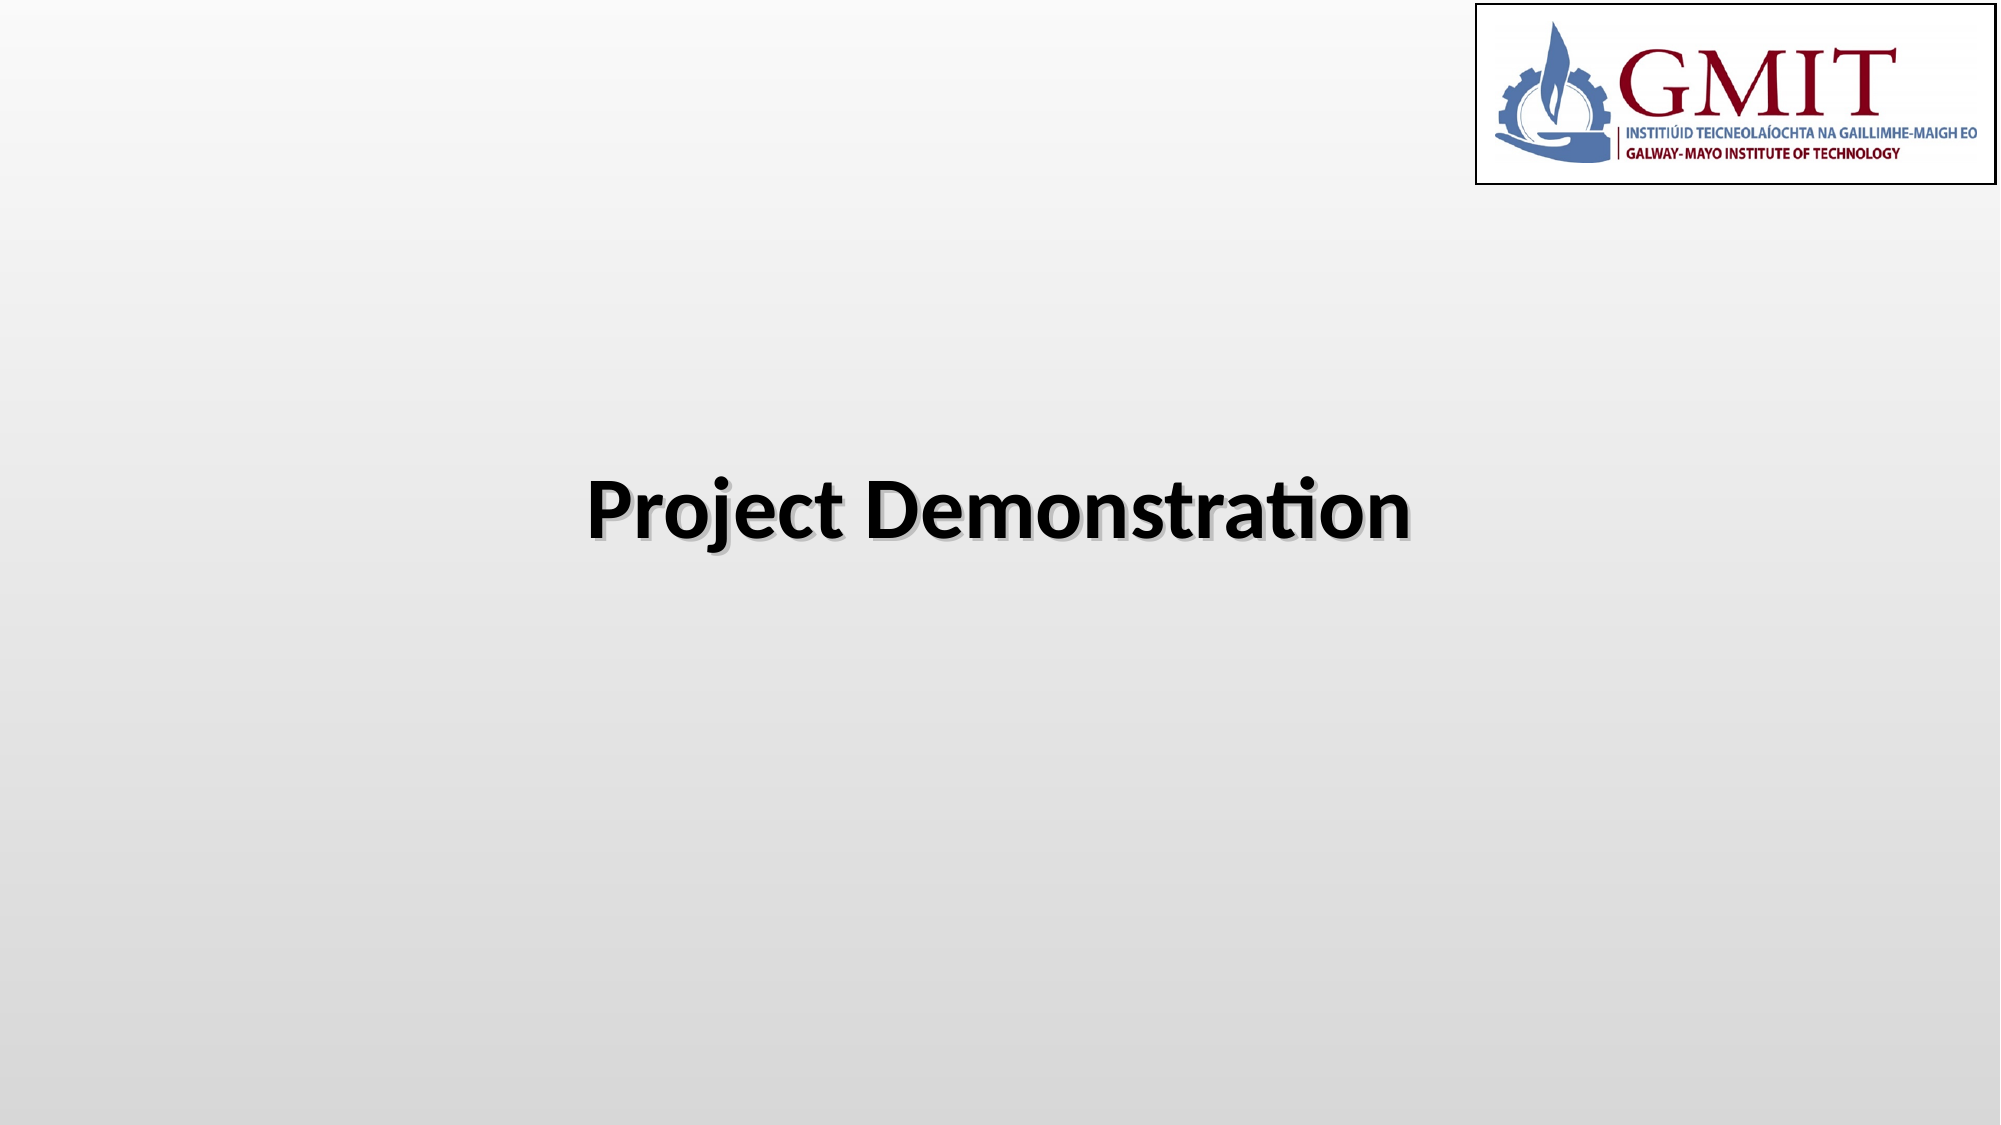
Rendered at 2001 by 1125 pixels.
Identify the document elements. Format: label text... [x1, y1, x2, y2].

title Project Demonstration [137, 453, 1863, 672]
